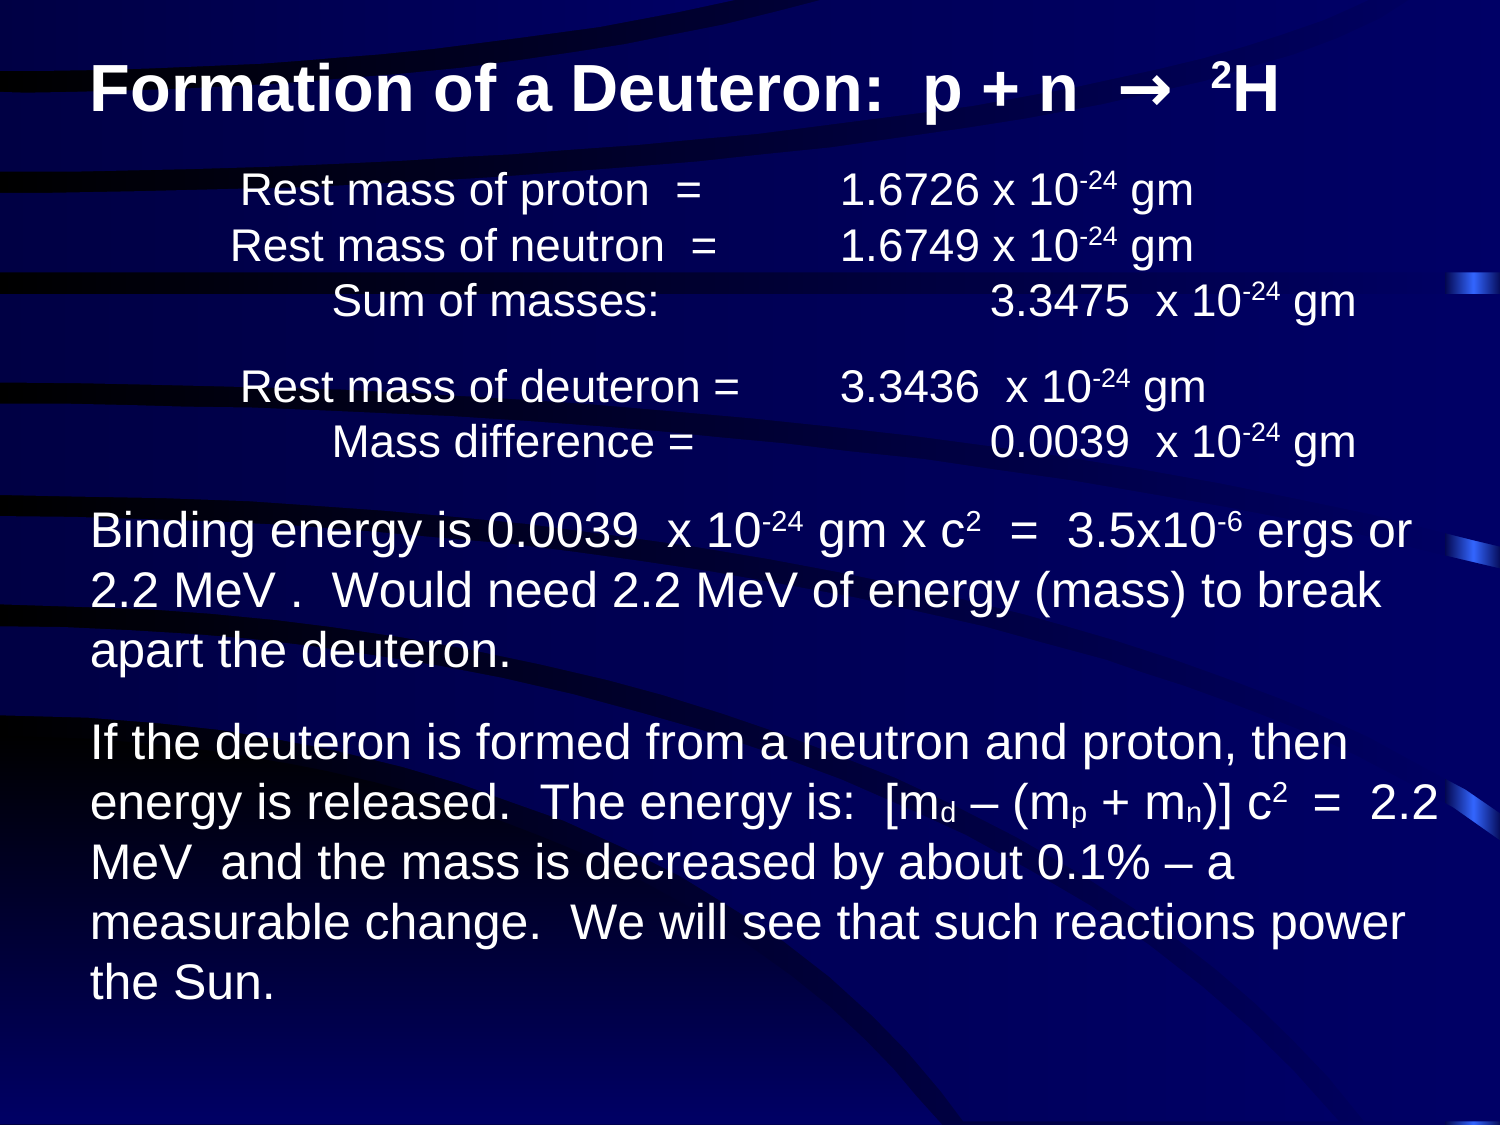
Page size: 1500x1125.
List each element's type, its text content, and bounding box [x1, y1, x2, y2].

text_box Formation of a Deuteron: p + n → 2H Rest mass of proton = 1.6726 x 10-24 gm Rest mass of neutron = 1.6749 x 10-24 gm Sum of masses: 3.3475 x 10-24 gm Rest mass of deuteron = 3.3436 x 10-24 gm Mass difference = 0.0039 x 10-24 gm Binding energy is 0.0039 x 10-24 gm x c2 = 3.5x10-6 ergs or 2.2 MeV . Would need 2.2 MeV of energy (mass) to break apart the deuteron. If the deuteron is formed from a neutron and proton, then energy is released. The energy is: [md – (mp + mn)] c2 = 2.2 MeV and the mass is decreased by about 0.1% – a measurable change. We will see that such reactions power the Sun. [74, 36, 1463, 1017]
